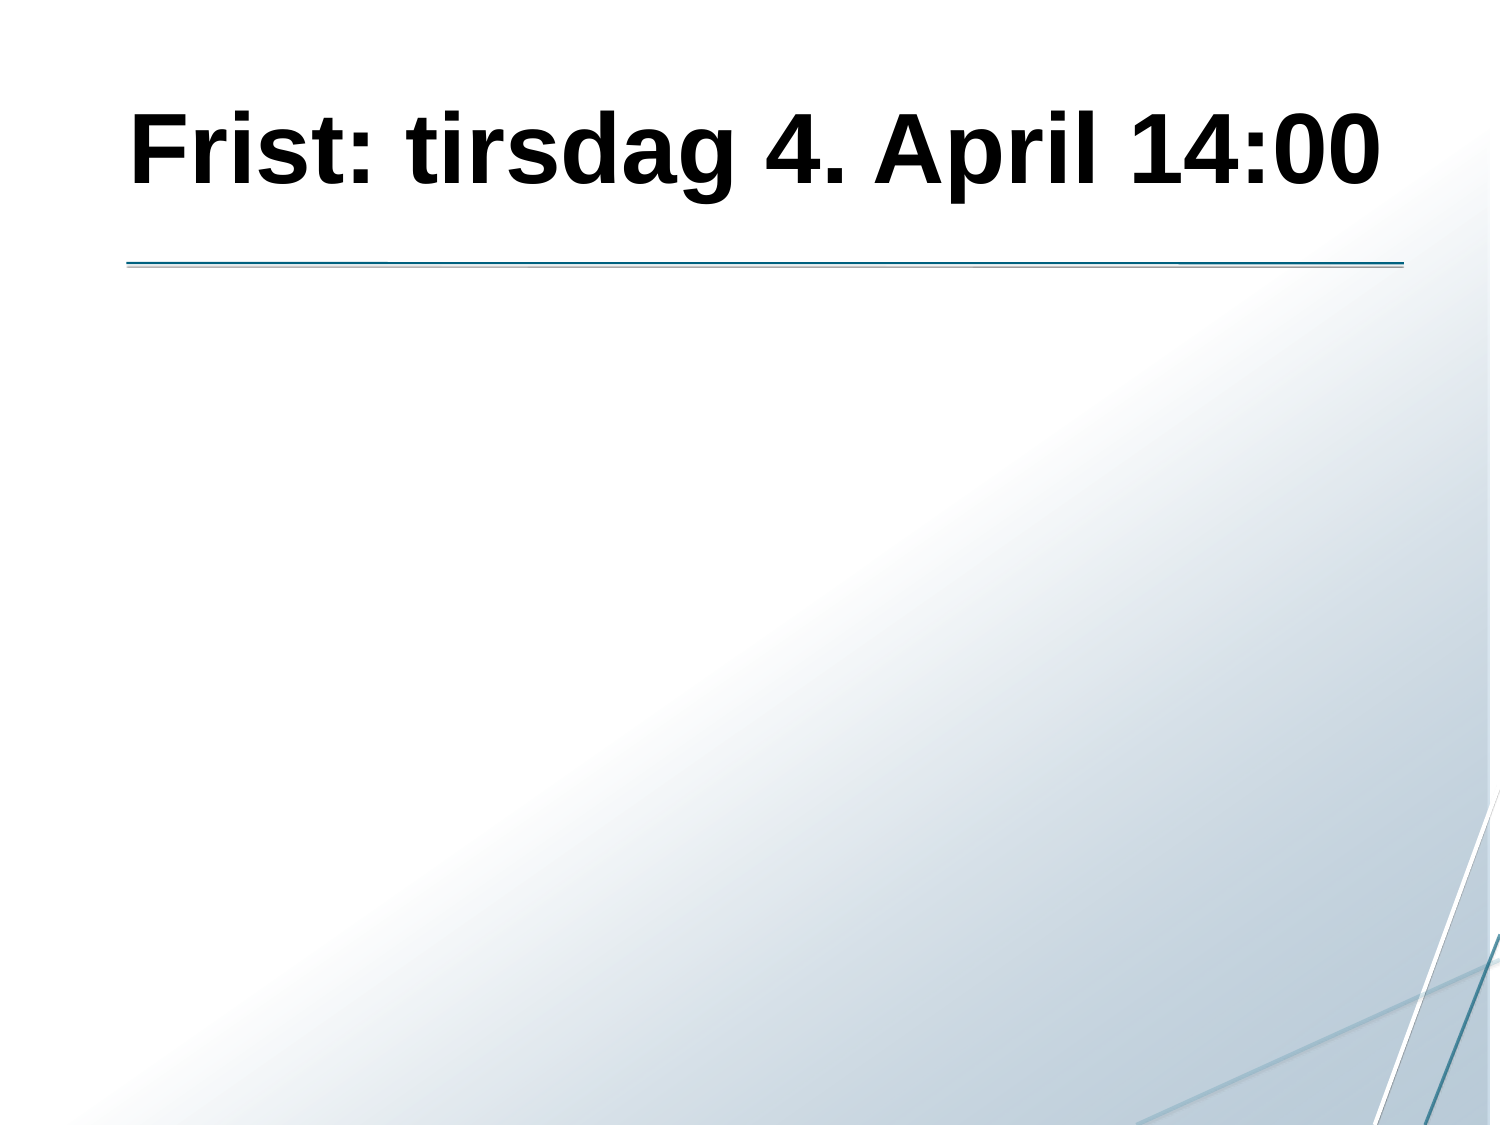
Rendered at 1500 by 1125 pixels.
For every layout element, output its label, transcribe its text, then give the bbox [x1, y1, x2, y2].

title Frist: tirsdag 4. April 14:00 [109, 49, 1403, 249]
